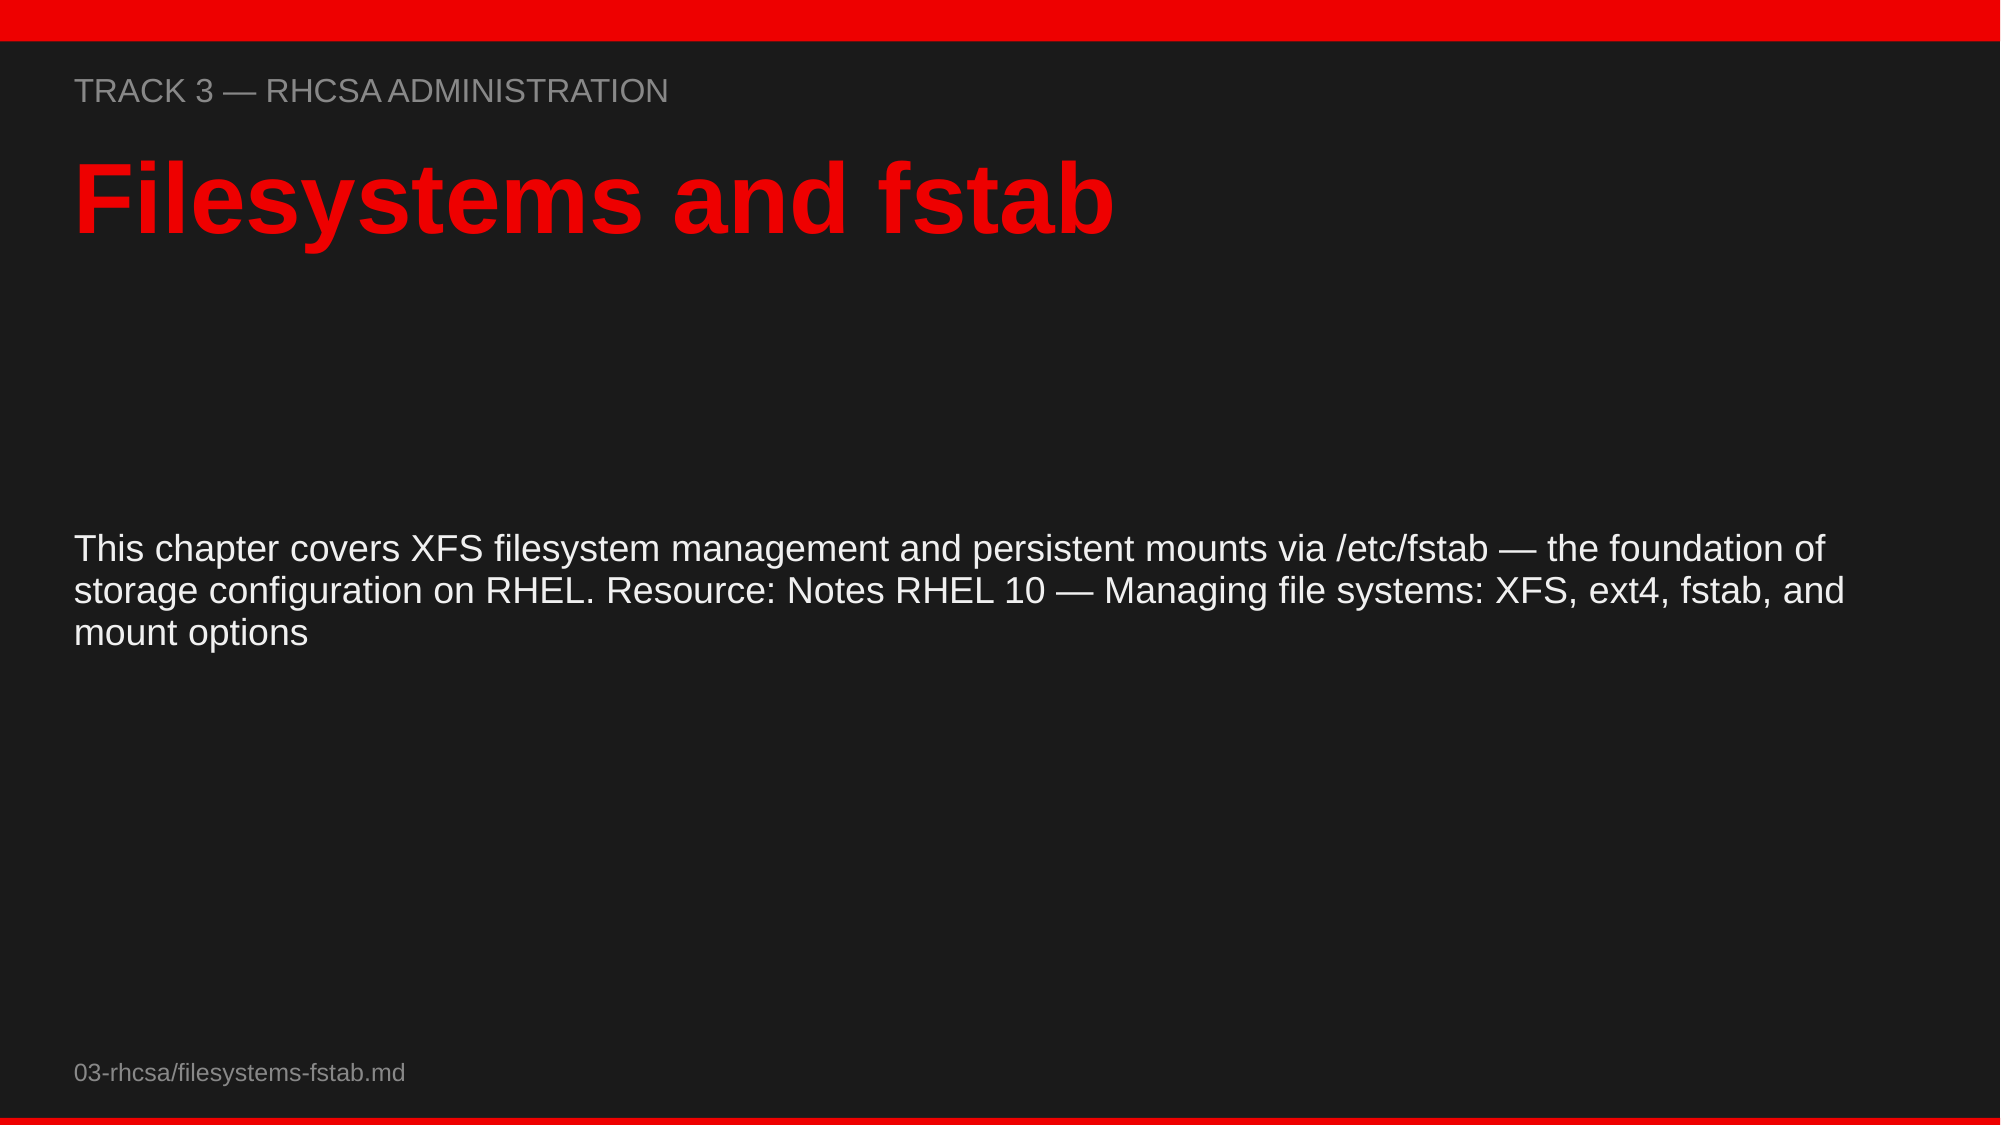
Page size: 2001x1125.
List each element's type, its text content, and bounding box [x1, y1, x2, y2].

text_box [0, 1117, 2001, 1125]
text_box [0, 0, 2001, 42]
text_box TRACK 3 — RHCSA ADMINISTRATION [59, 64, 1942, 119]
text_box This chapter covers XFS filesystem management and persistent mounts via /etc/fstab — the foundation of storage configuration on RHEL. Resource: Notes RHEL 10 — Managing file systems: XFS, ext4, fstab, and mount options [59, 519, 1942, 727]
text_box 03-rhcsa/filesystems-fstab.md [59, 1051, 1942, 1093]
text_box Filesystems and fstab [59, 135, 1942, 461]
